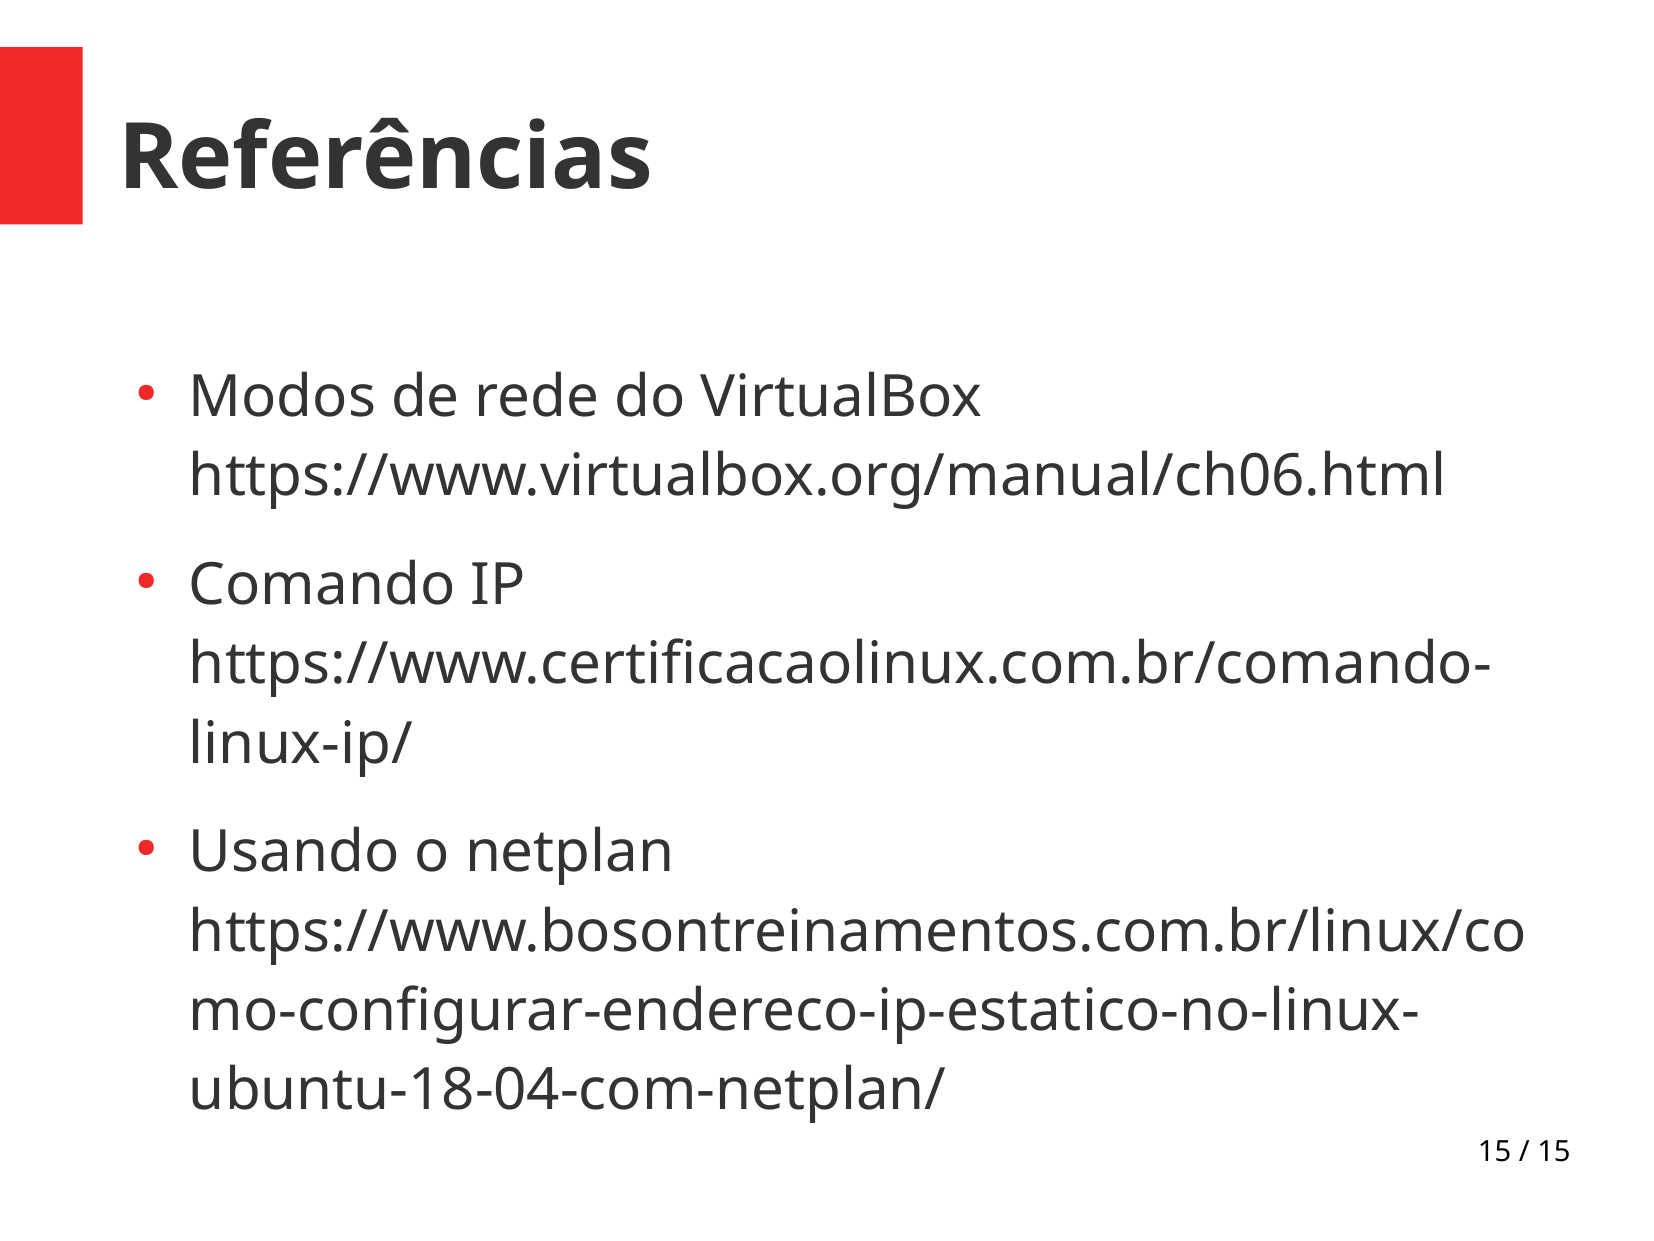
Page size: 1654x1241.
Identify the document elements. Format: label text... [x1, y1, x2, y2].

list Modos de rede do VirtualBox https://www.virtualbox.org/manual/ch06.html Comando IP https://www.certificacaolinux.com.br/comando-linux-ip/ Usando o netplan https://www.bosontreinamentos.com.br/linux/como-configurar-endereco-ip-estatico-no-linux-ubuntu-18-04-com-netplan/ [118, 354, 1536, 1074]
title Referências [118, 45, 1571, 260]
